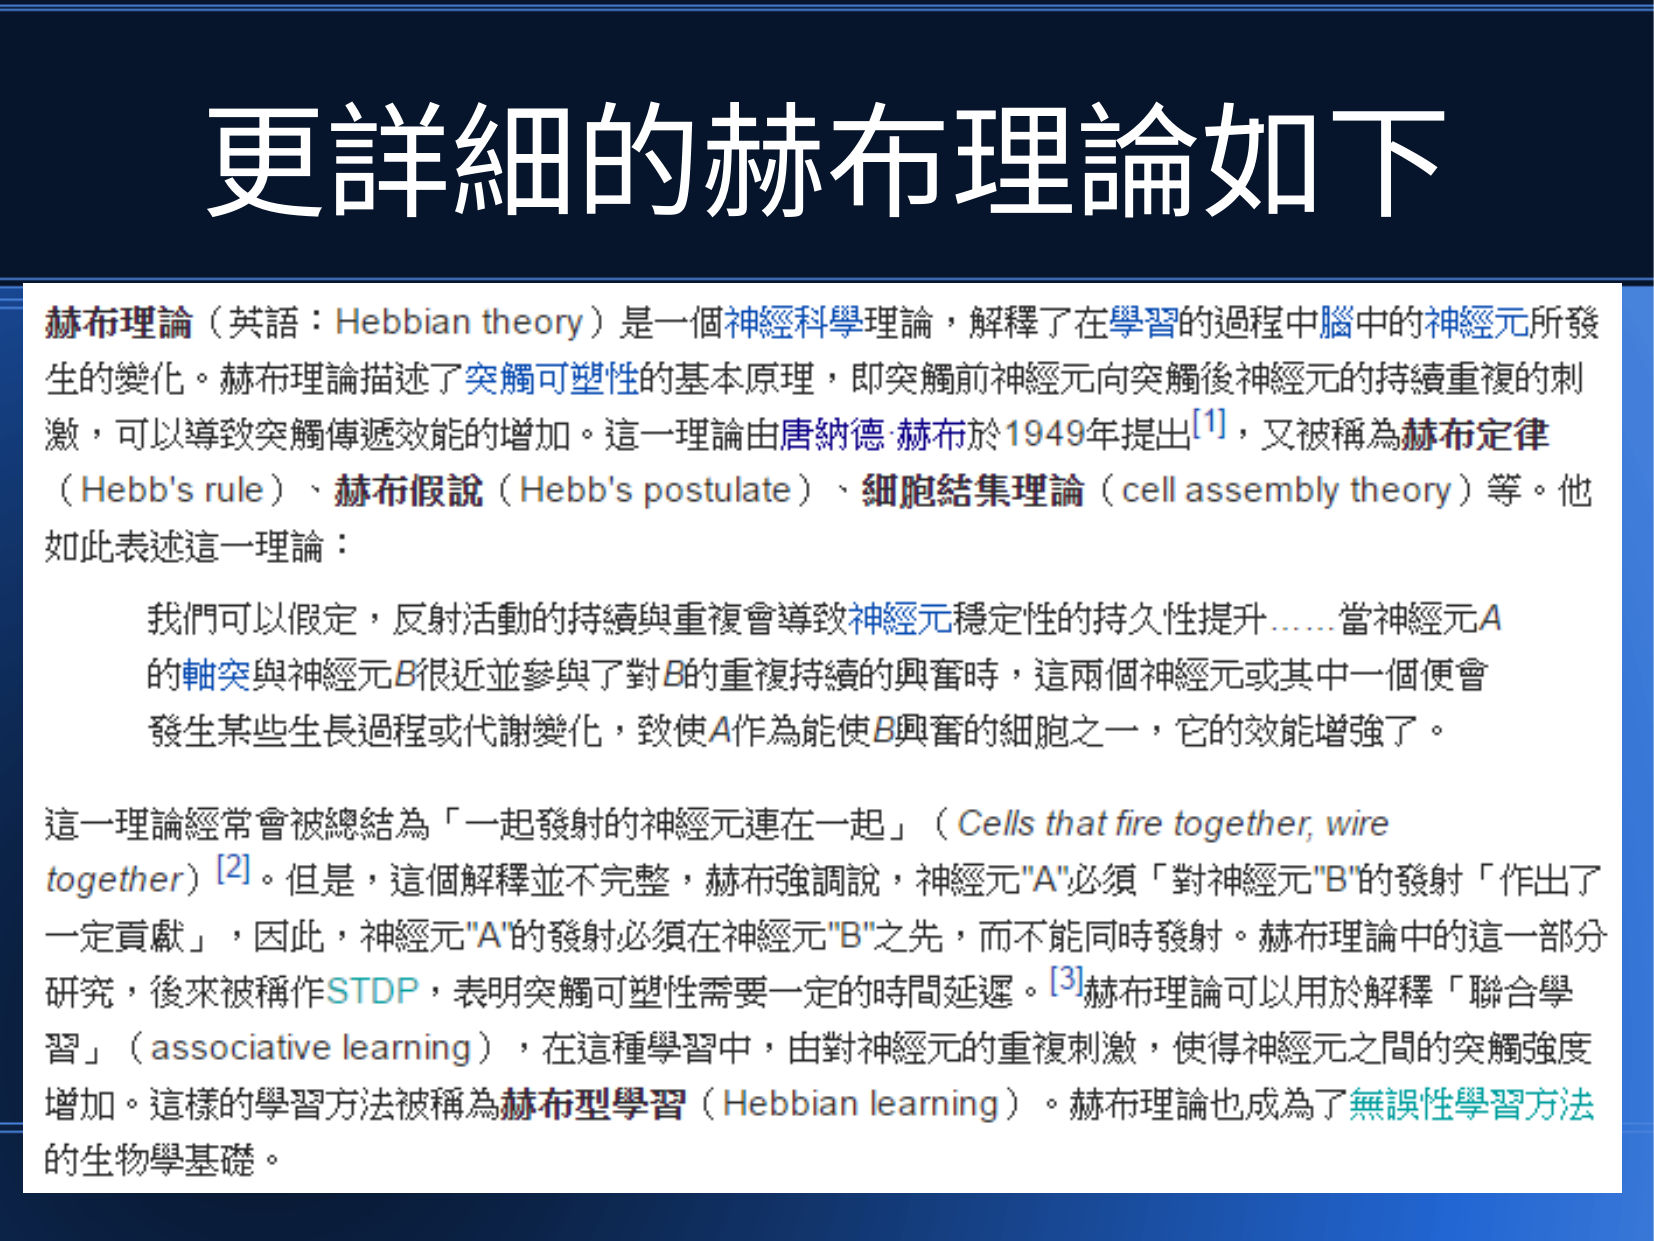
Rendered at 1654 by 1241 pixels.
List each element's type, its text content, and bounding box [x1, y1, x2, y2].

title 更詳細的赫布理論如下 [82, 49, 1571, 257]
picture [0, 0, 1654, 1241]
